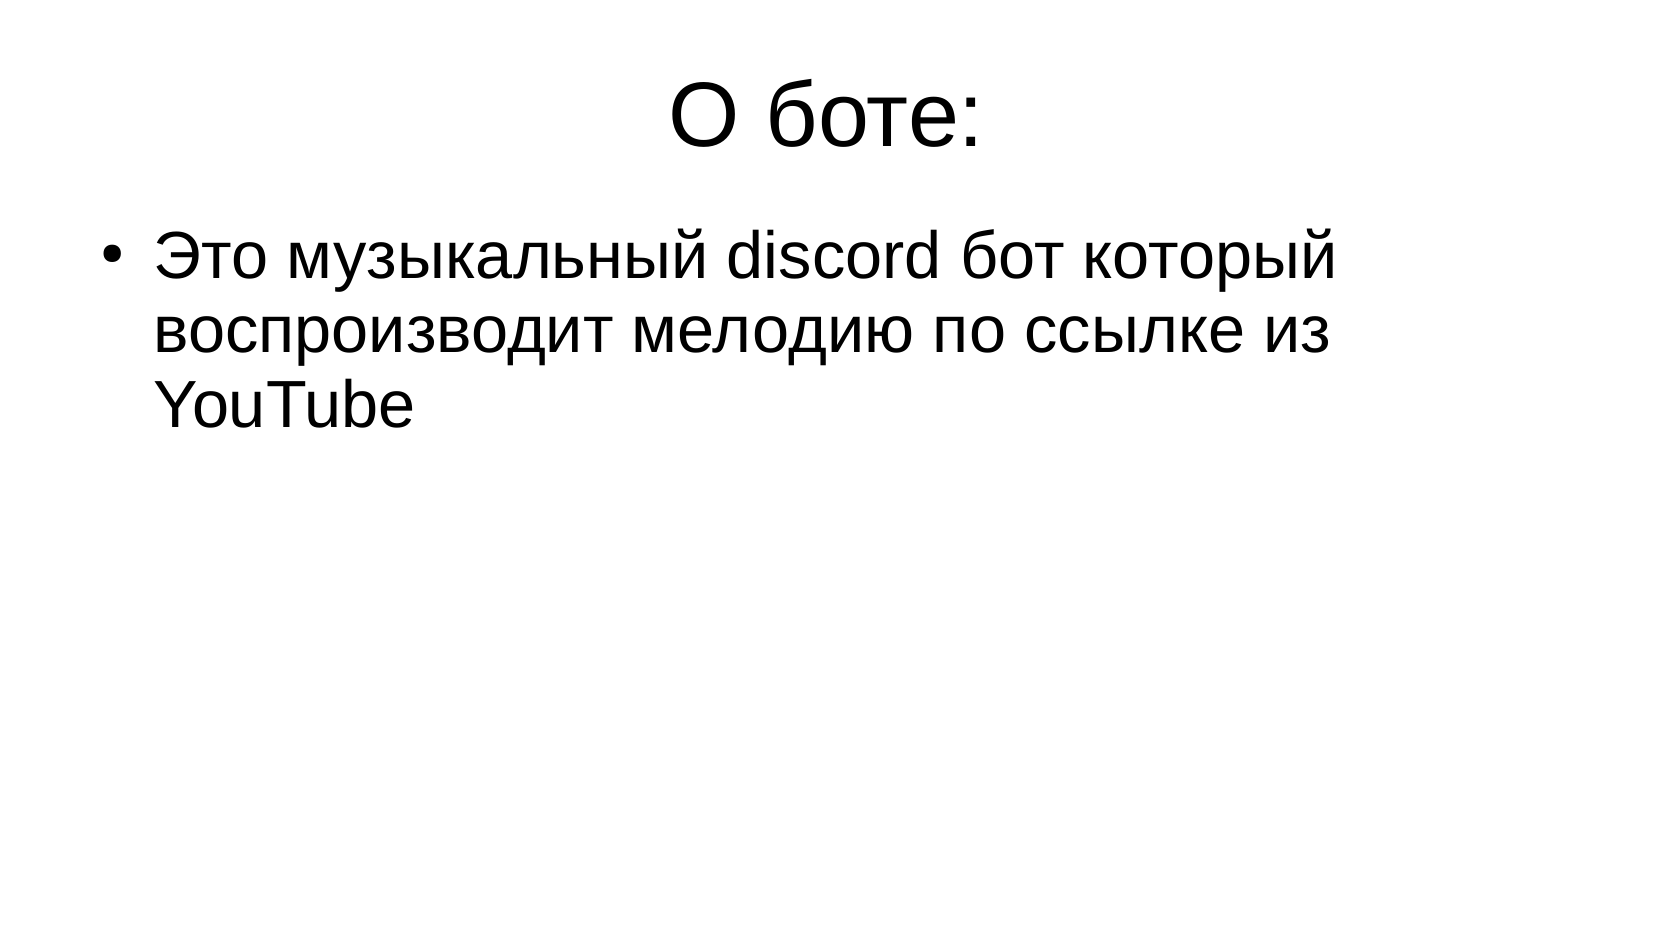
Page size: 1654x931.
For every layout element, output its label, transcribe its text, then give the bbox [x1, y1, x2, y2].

list Это музыкальный discord бот который воспроизводит мелодию по ссылке из YouTube [82, 217, 1571, 758]
title О боте: [82, 37, 1571, 193]
